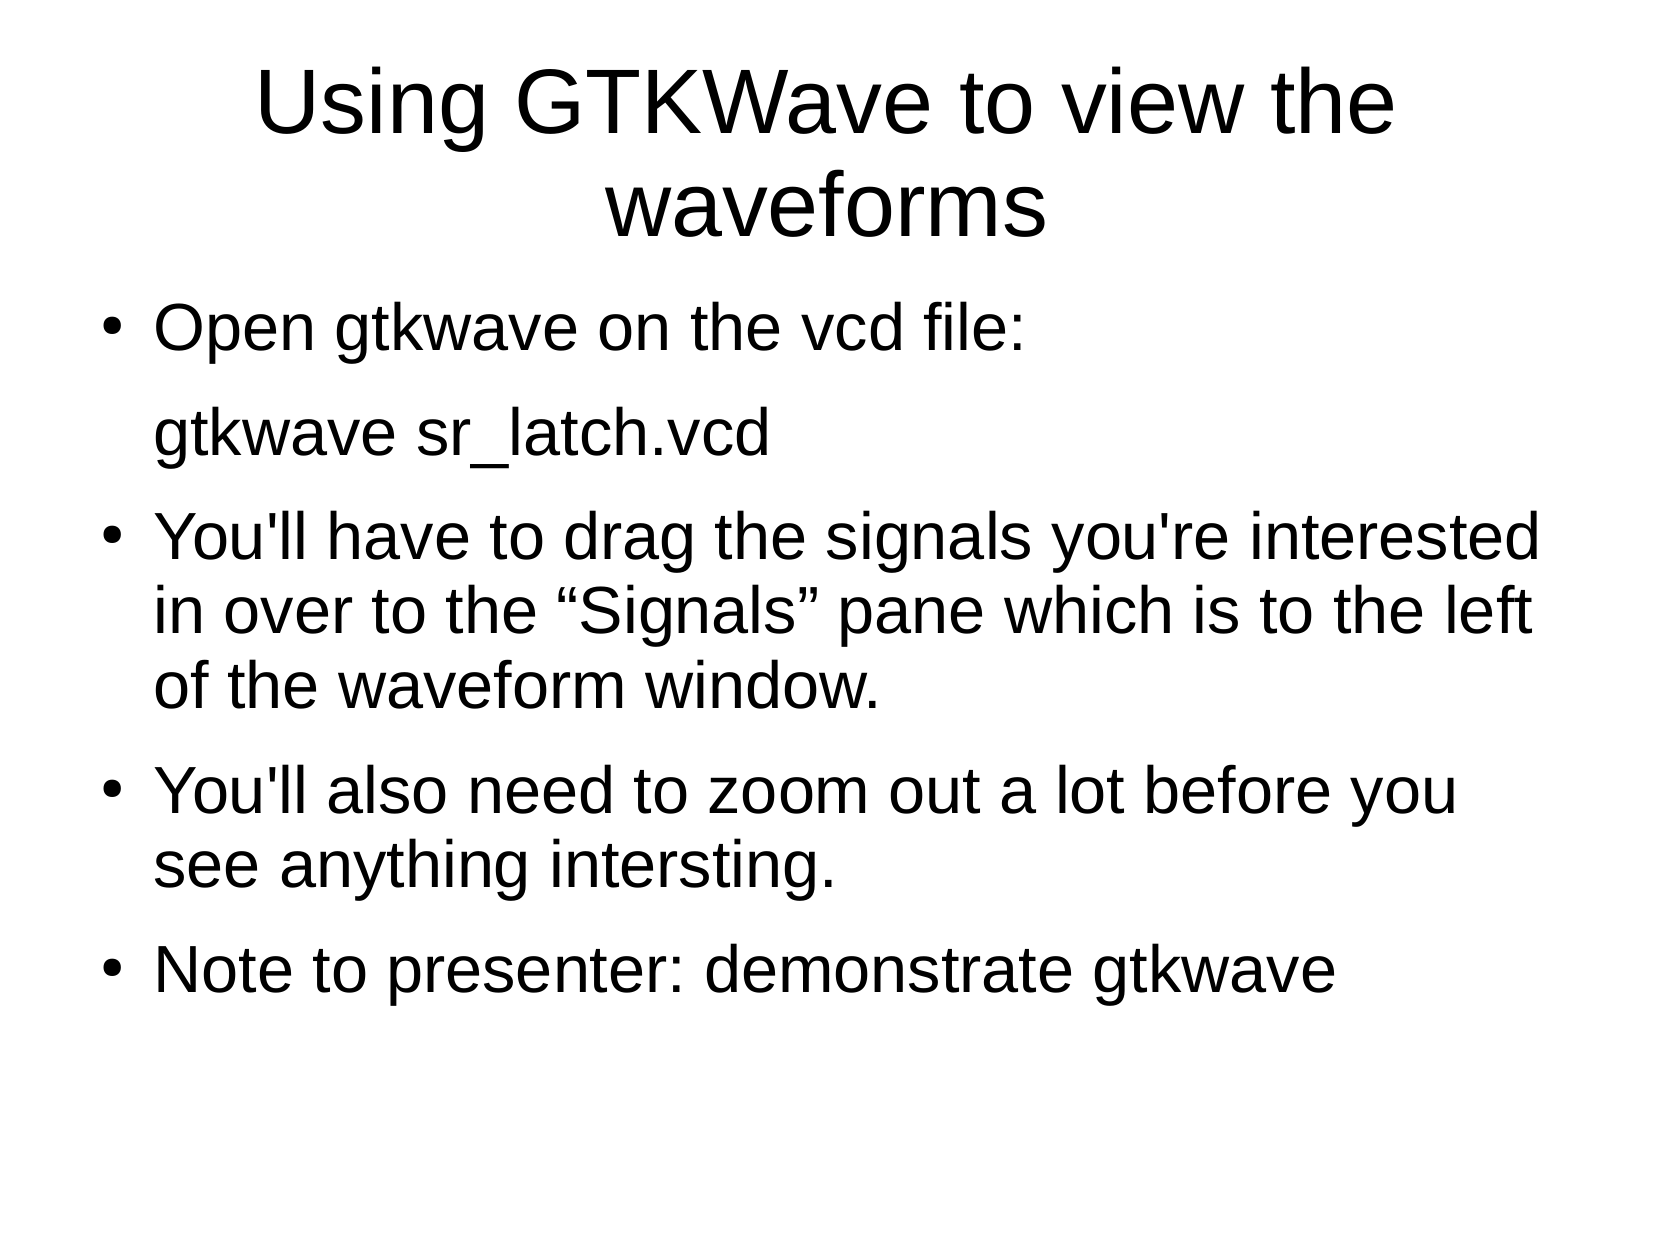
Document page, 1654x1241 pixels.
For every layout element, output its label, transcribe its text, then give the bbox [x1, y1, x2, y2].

title Using GTKWave to view the waveforms [82, 50, 1571, 256]
list Open gtkwave on the vcd file: gtkwave sr_latch.vcd You'll have to drag the signals you're interested in over to the “Signals” pane which is to the left of the waveform window. You'll also need to zoom out a lot before you see anything intersting. Note to presenter: demonstrate gtkwave [82, 290, 1571, 1109]
